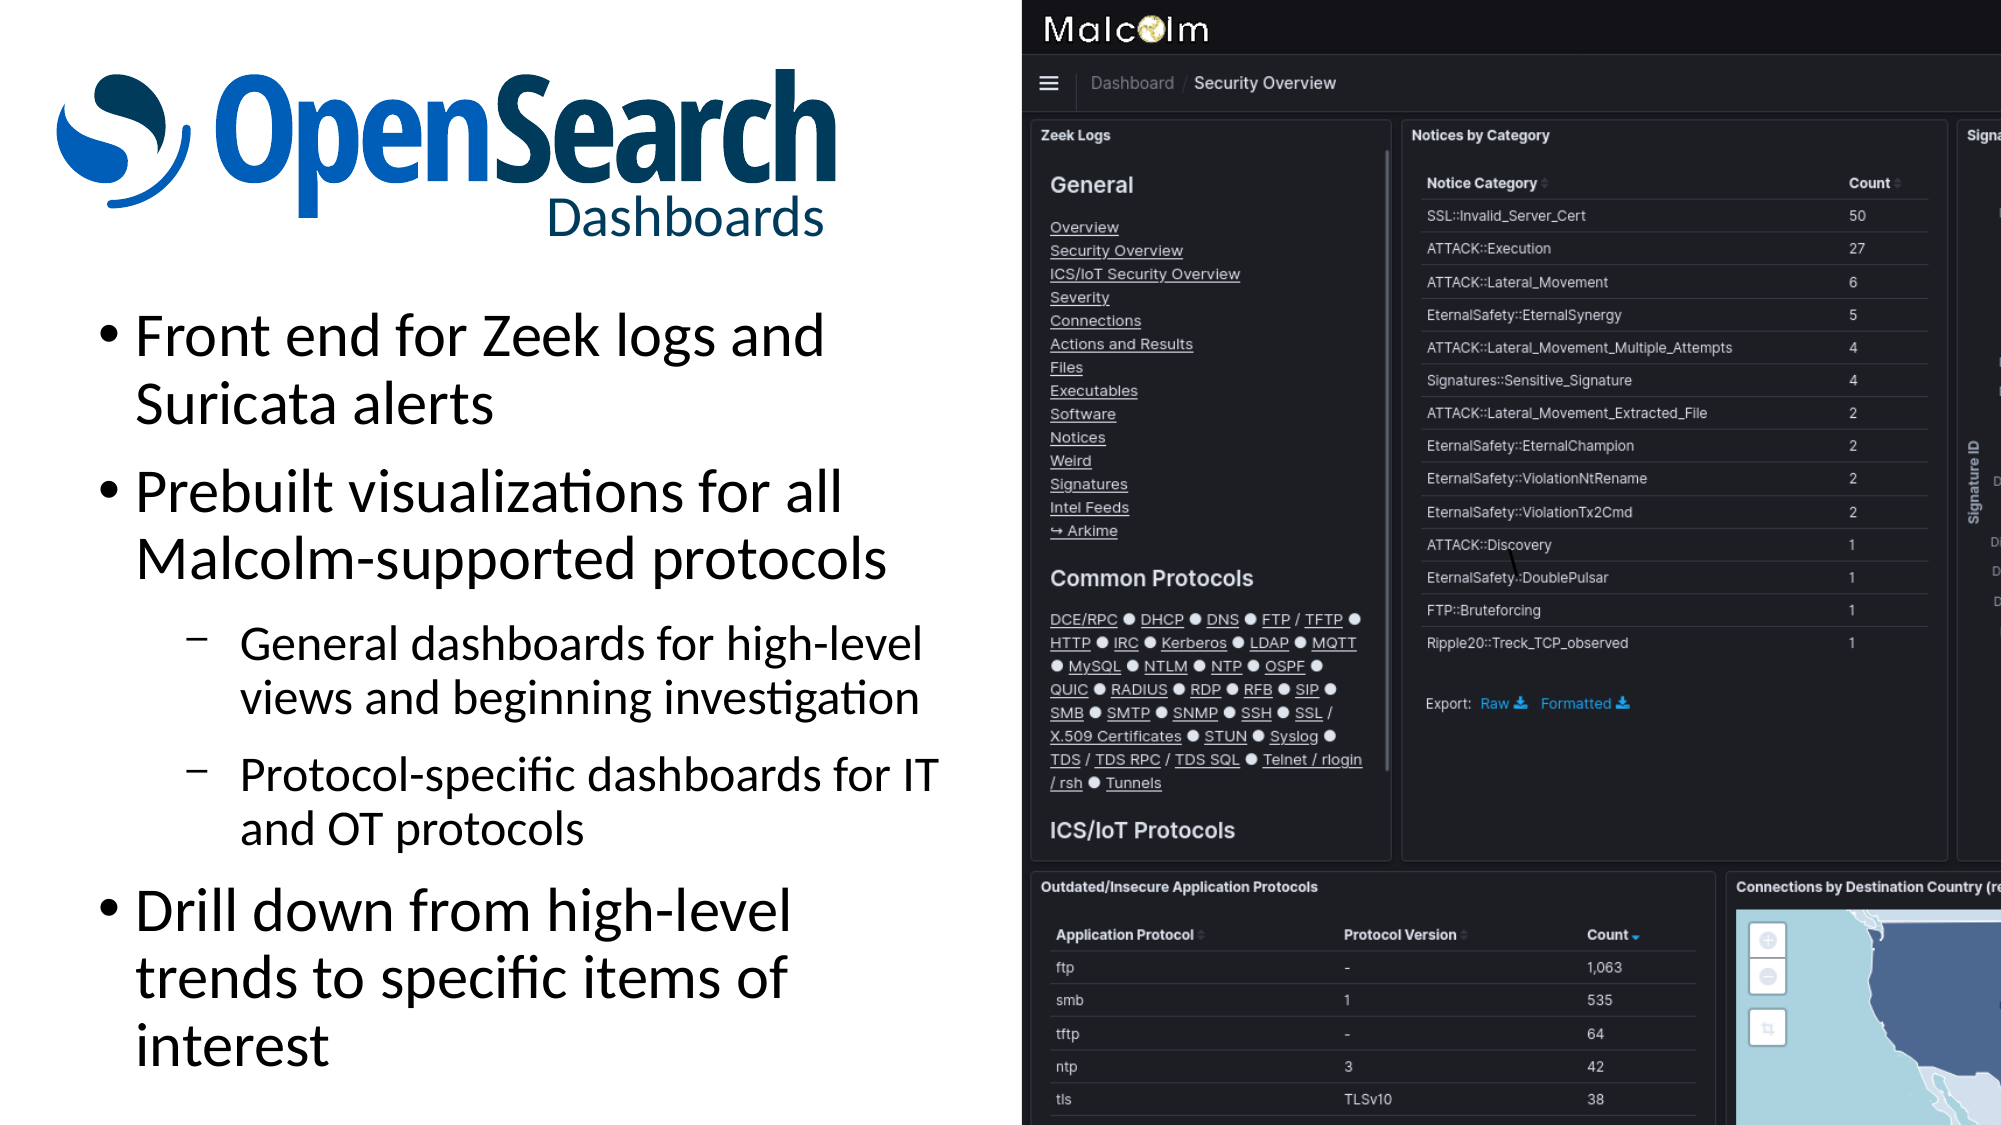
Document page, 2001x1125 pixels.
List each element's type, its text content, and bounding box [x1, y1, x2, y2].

list Front end for Zeek logs and Suricata alerts Prebuilt visualizations for all Malcolm-supported protocols General dashboards for high-level views and beginning investigation Protocol-specific dashboards for IT and OT protocols Drill down from high-level trends to specific items of interest [83, 295, 963, 1077]
text_box Dashboards [530, 185, 842, 259]
picture [1021, 0, 2000, 1125]
picture [56, 69, 836, 218]
